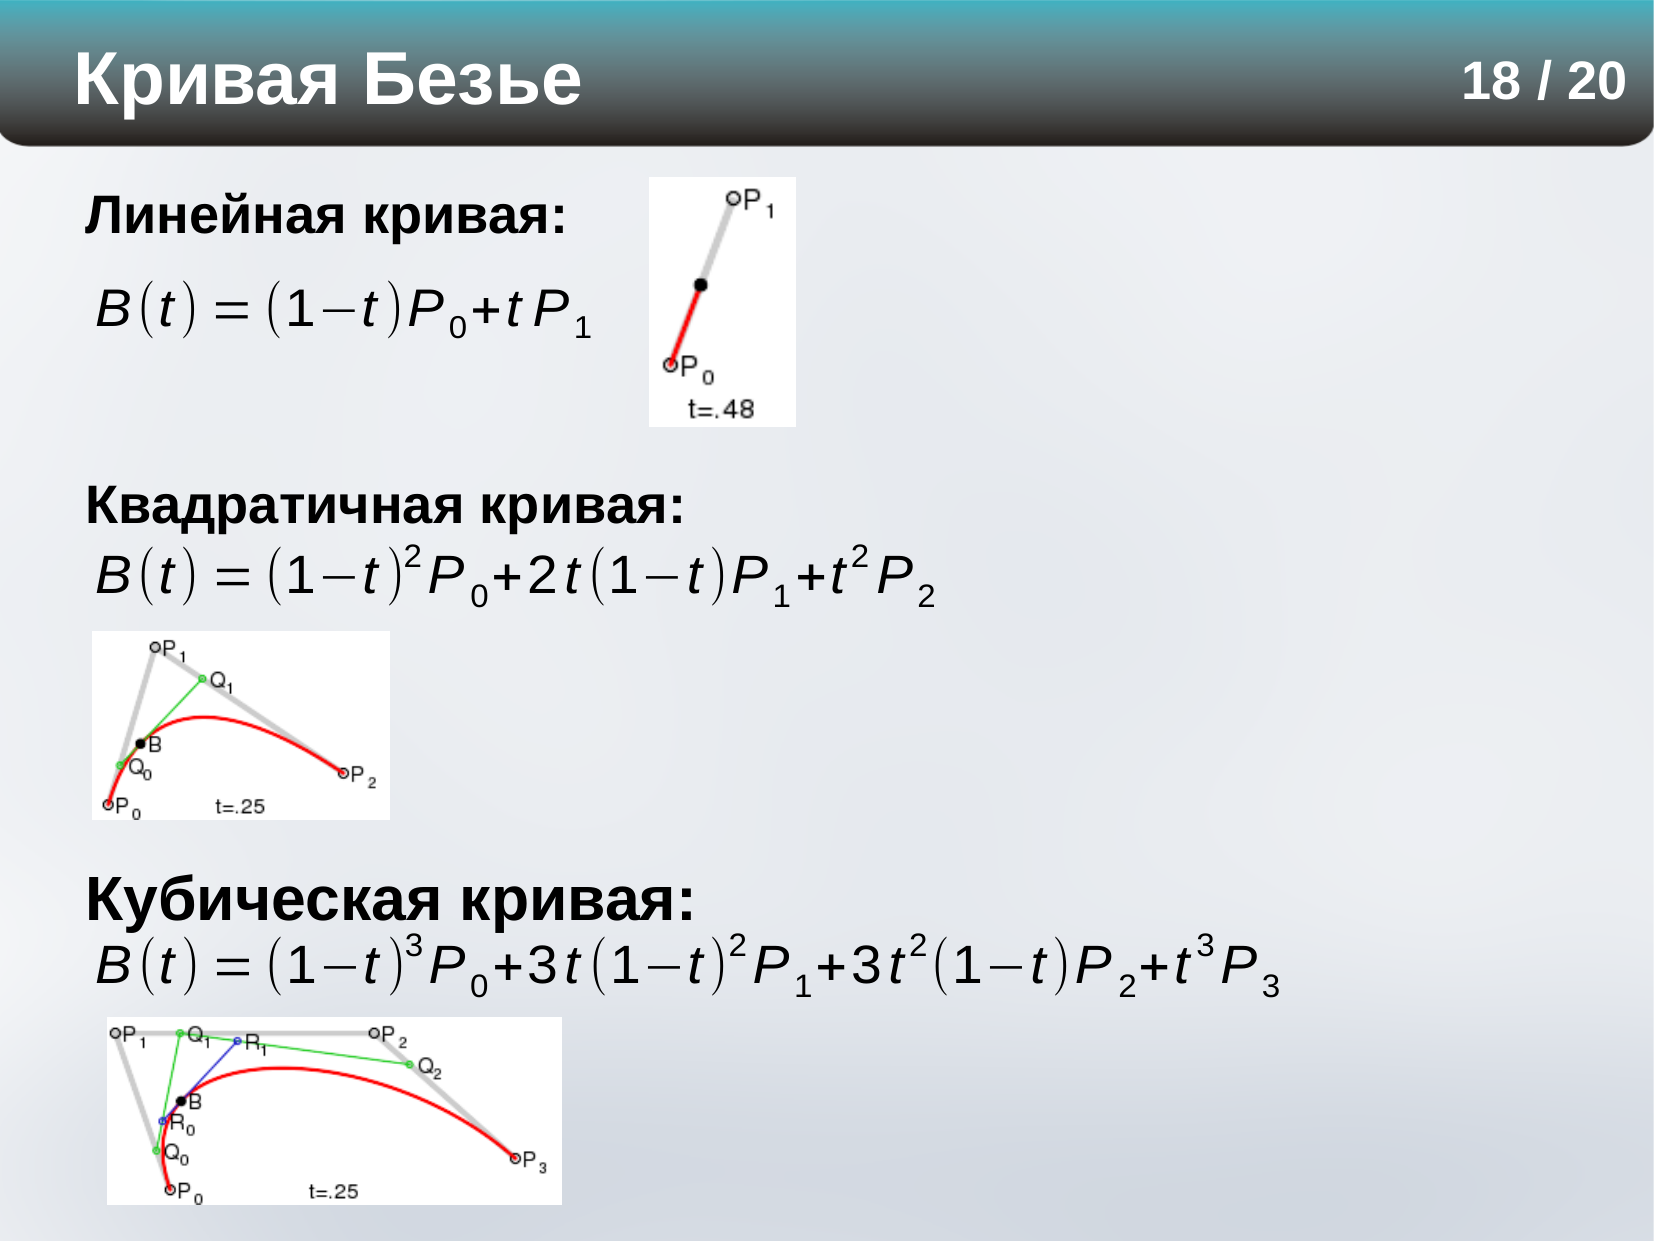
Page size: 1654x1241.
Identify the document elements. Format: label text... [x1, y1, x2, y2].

chart [88, 537, 943, 615]
picture [92, 631, 390, 820]
chart [88, 927, 1288, 1004]
text_box Кривая Безье [59, 29, 1359, 129]
text_box Линейная кривая: Квадратичная кривая: Кубическая кривая: [70, 177, 1565, 941]
chart [88, 277, 598, 346]
picture [0, 0, 1654, 1241]
text_box <number> / 20 [1446, 42, 1654, 179]
